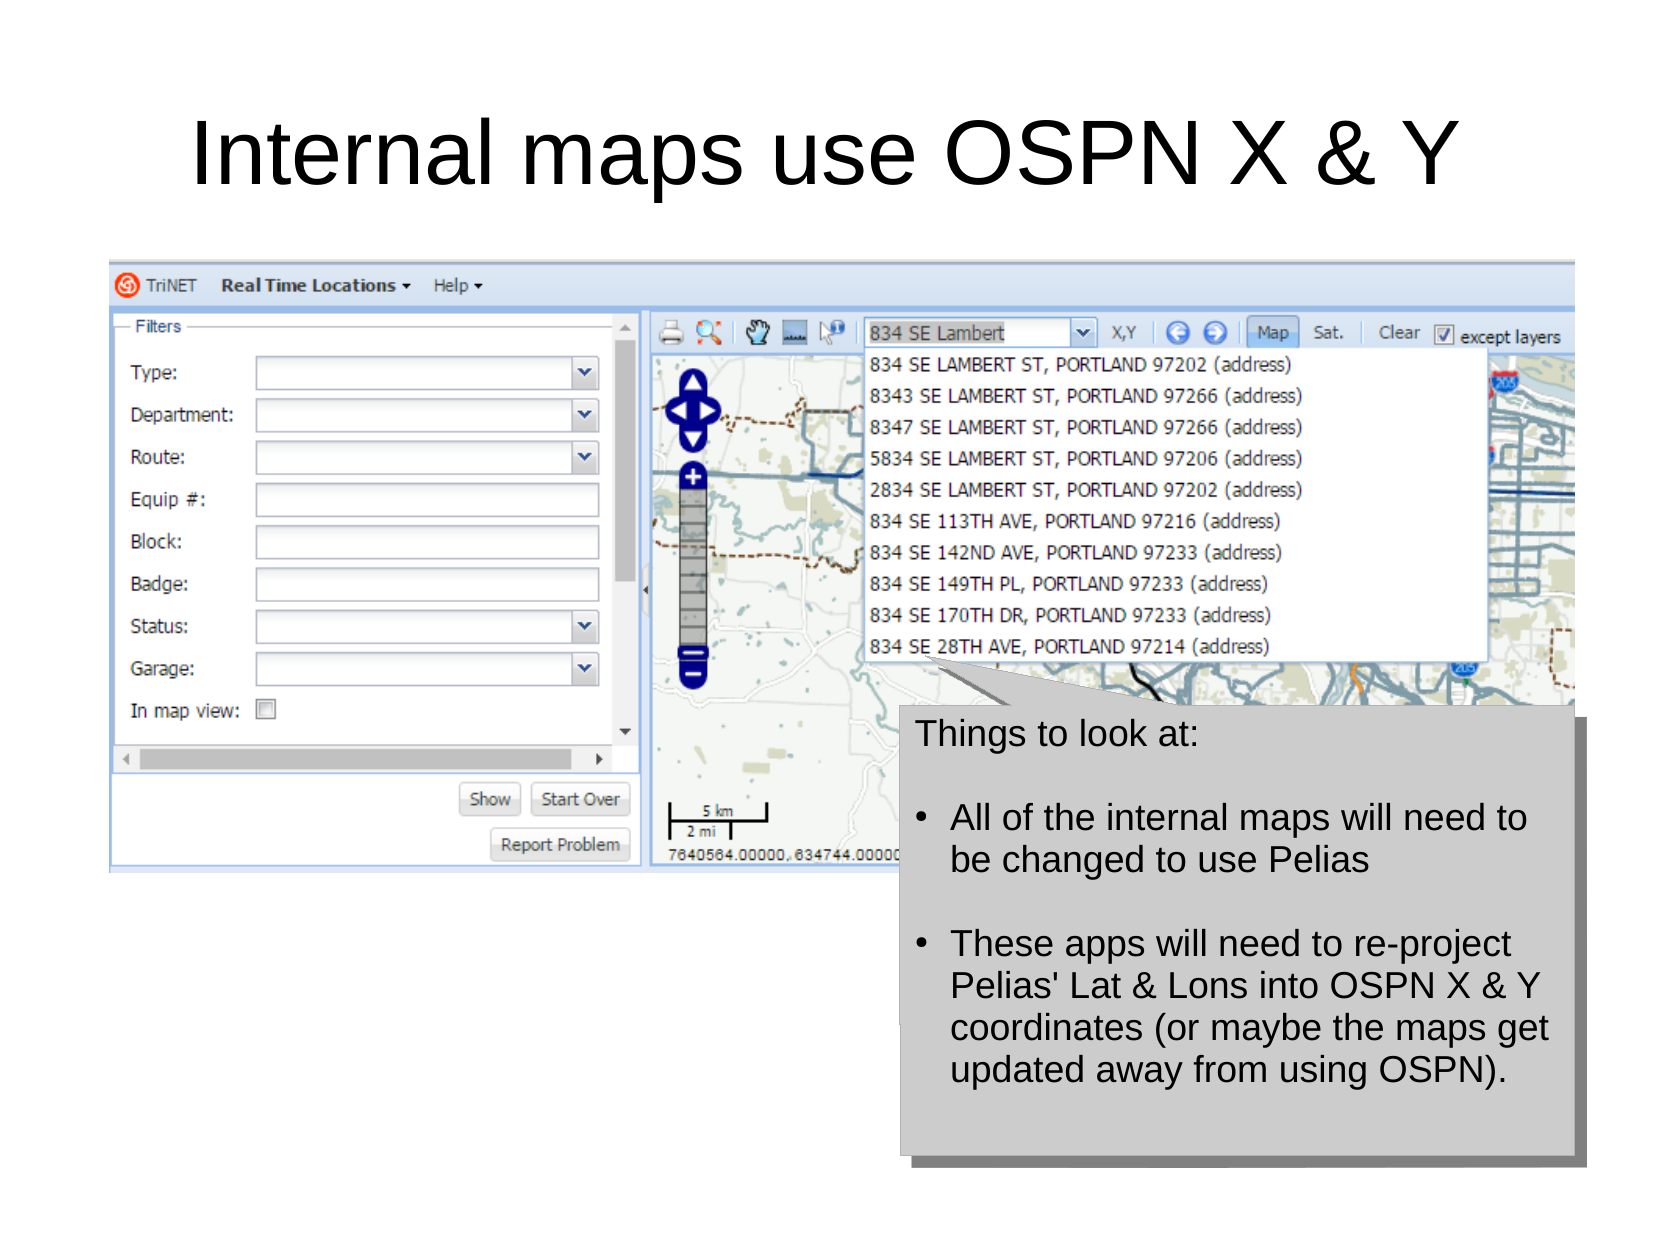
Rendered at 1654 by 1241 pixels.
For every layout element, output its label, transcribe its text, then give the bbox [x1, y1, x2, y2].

text_box Things to look at: All of the internal maps will need to be changed to use Pelias These apps will need to re-project Pelias' Lat & Lons into OSPN X & Y coordinates (or maybe the maps get updated away from using OSPN). [899, 655, 1575, 1156]
picture [109, 259, 1575, 873]
title Internal maps use OSPN X & Y [82, 49, 1571, 257]
